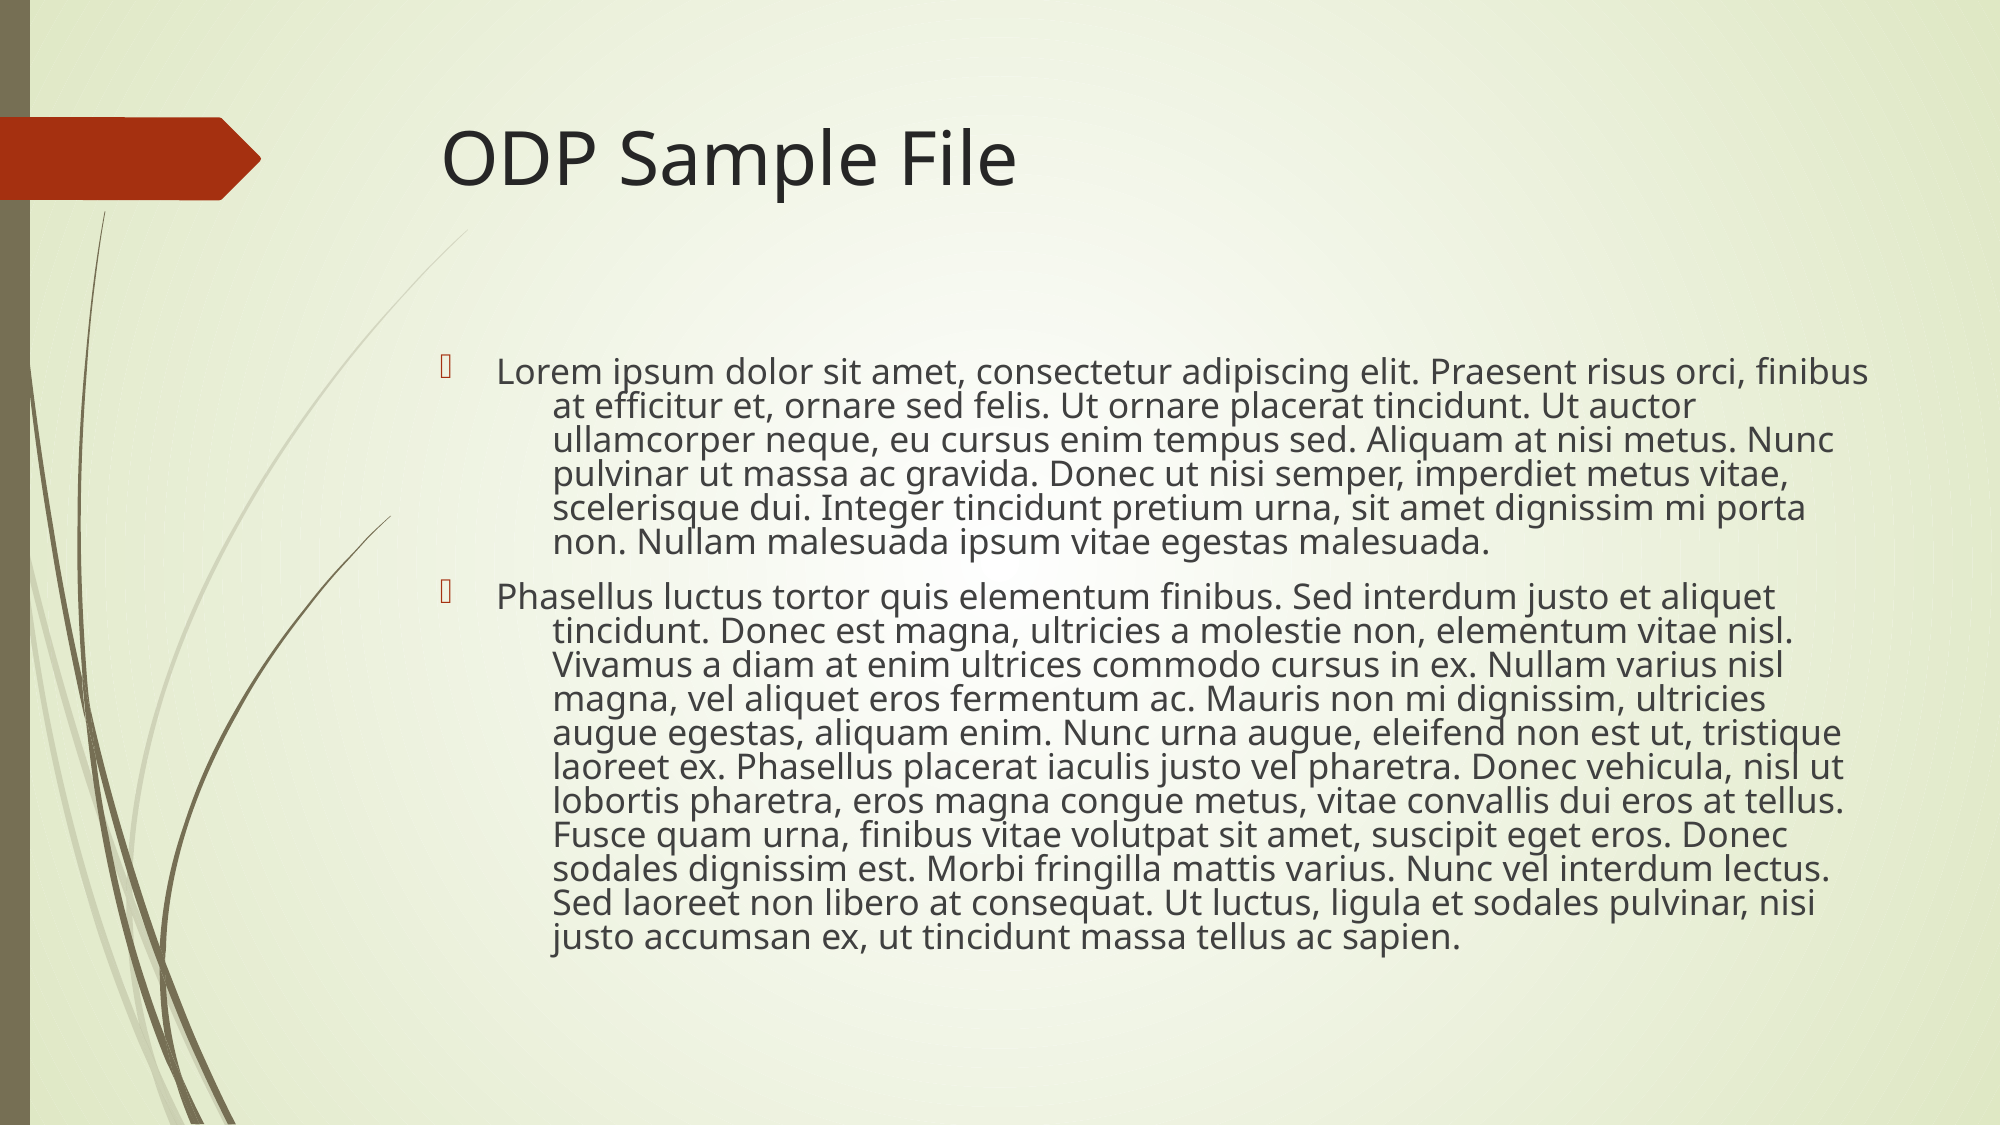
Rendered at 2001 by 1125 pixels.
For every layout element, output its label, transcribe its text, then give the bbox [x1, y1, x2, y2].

title ODP Sample File [425, 102, 1888, 313]
list Lorem ipsum dolor sit amet, consectetur adipiscing elit. Praesent risus orci, finibus at efficitur et, ornare sed felis. Ut ornare placerat tincidunt. Ut auctor ullamcorper neque, eu cursus enim tempus sed. Aliquam at nisi metus. Nunc pulvinar ut massa ac gravida. Donec ut nisi semper, imperdiet metus vitae, scelerisque dui. Integer tincidunt pretium urna, sit amet dignissim mi porta non. Nullam malesuada ipsum vitae egestas malesuada. Phasellus luctus tortor quis elementum finibus. Sed interdum justo et aliquet tincidunt. Donec est magna, ultricies a molestie non, elementum vitae nisl. Vivamus a diam at enim ultrices commodo cursus in ex. Nullam varius nisl magna, vel aliquet eros fermentum ac. Mauris non mi dignissim, ultricies augue egestas, aliquam enim. Nunc urna augue, eleifend non est ut, tristique laoreet ex. Phasellus placerat iaculis justo vel pharetra. Donec vehicula, nisl ut lobortis pharetra, eros magna congue metus, vitae convallis dui eros at tellus. Fusce quam urna, finibus vitae volutpat sit amet, suscipit eget eros. Donec sodales dignissim est. Morbi fringilla mattis varius. Nunc vel interdum lectus. Sed laoreet non libero at consequat. Ut luctus, ligula et sodales pulvinar, nisi justo accumsan ex, ut tincidunt massa tellus ac sapien. [424, 350, 1888, 970]
